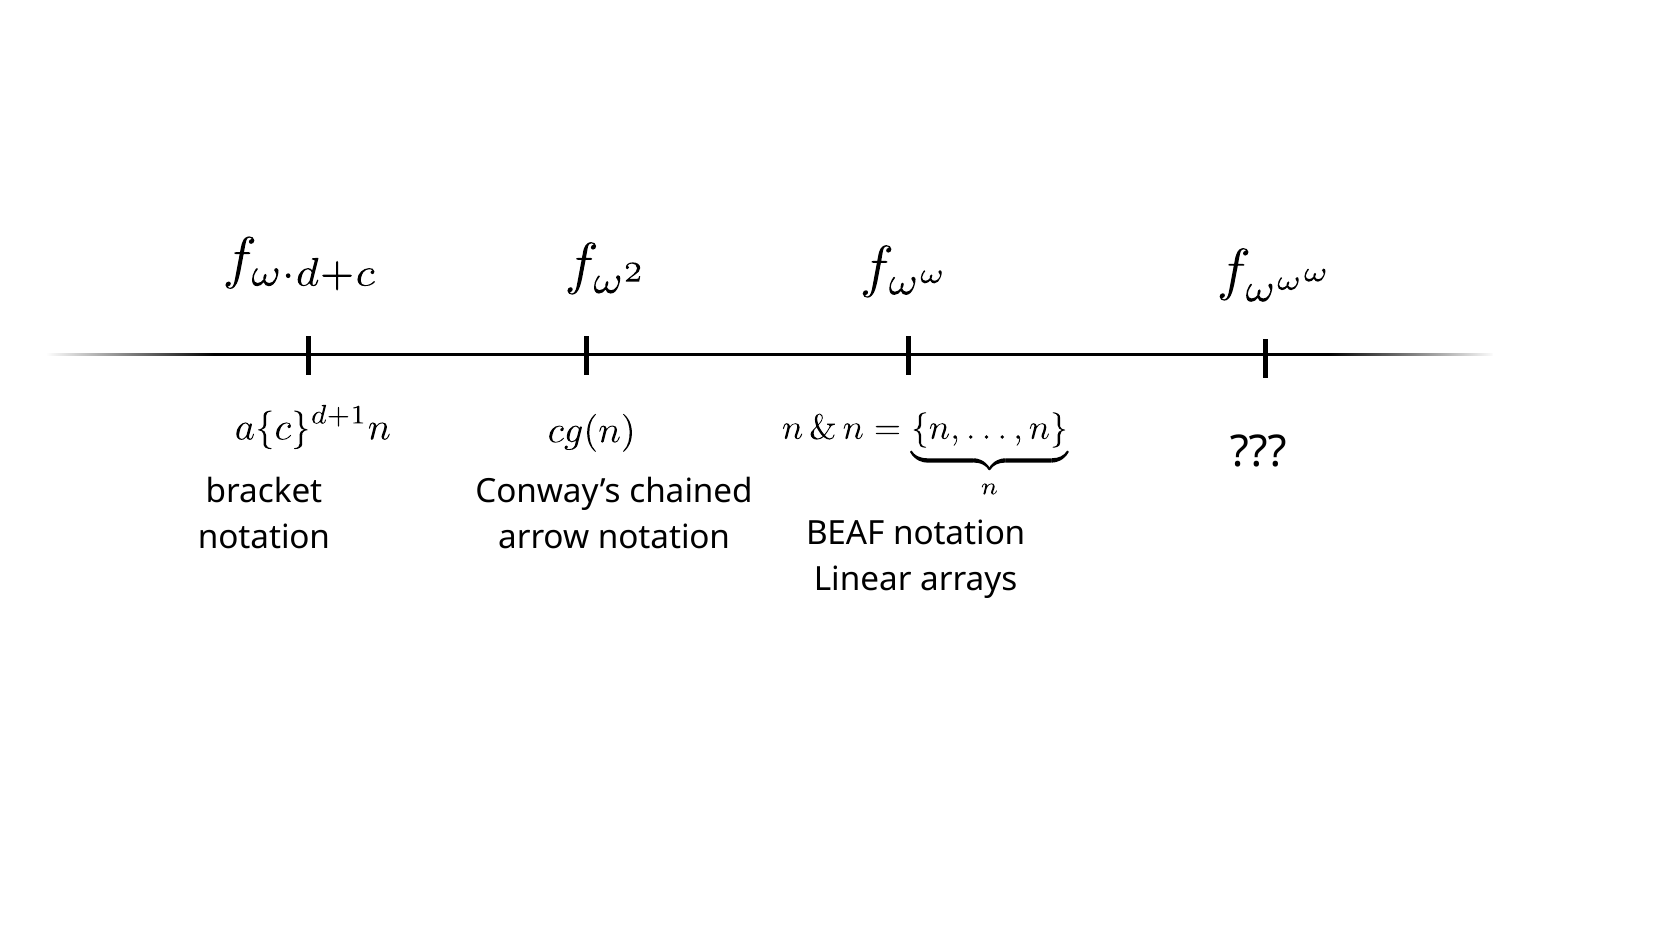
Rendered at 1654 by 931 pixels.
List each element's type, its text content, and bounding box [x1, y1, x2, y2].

text_box ??? [1215, 411, 1345, 483]
text_box BEAF notation Linear arrays [791, 501, 1294, 603]
text_box [1328, 295, 1654, 414]
text_box [0, 295, 214, 414]
text_box [1219, 248, 1326, 302]
text_box [225, 236, 375, 291]
text_box [567, 242, 641, 295]
text_box [862, 245, 942, 298]
text_box Conway’s chained arrow notation [460, 459, 963, 561]
text_box [782, 412, 1069, 495]
text_box [236, 404, 390, 450]
text_box bracket notation [183, 460, 443, 561]
text_box [549, 413, 632, 452]
